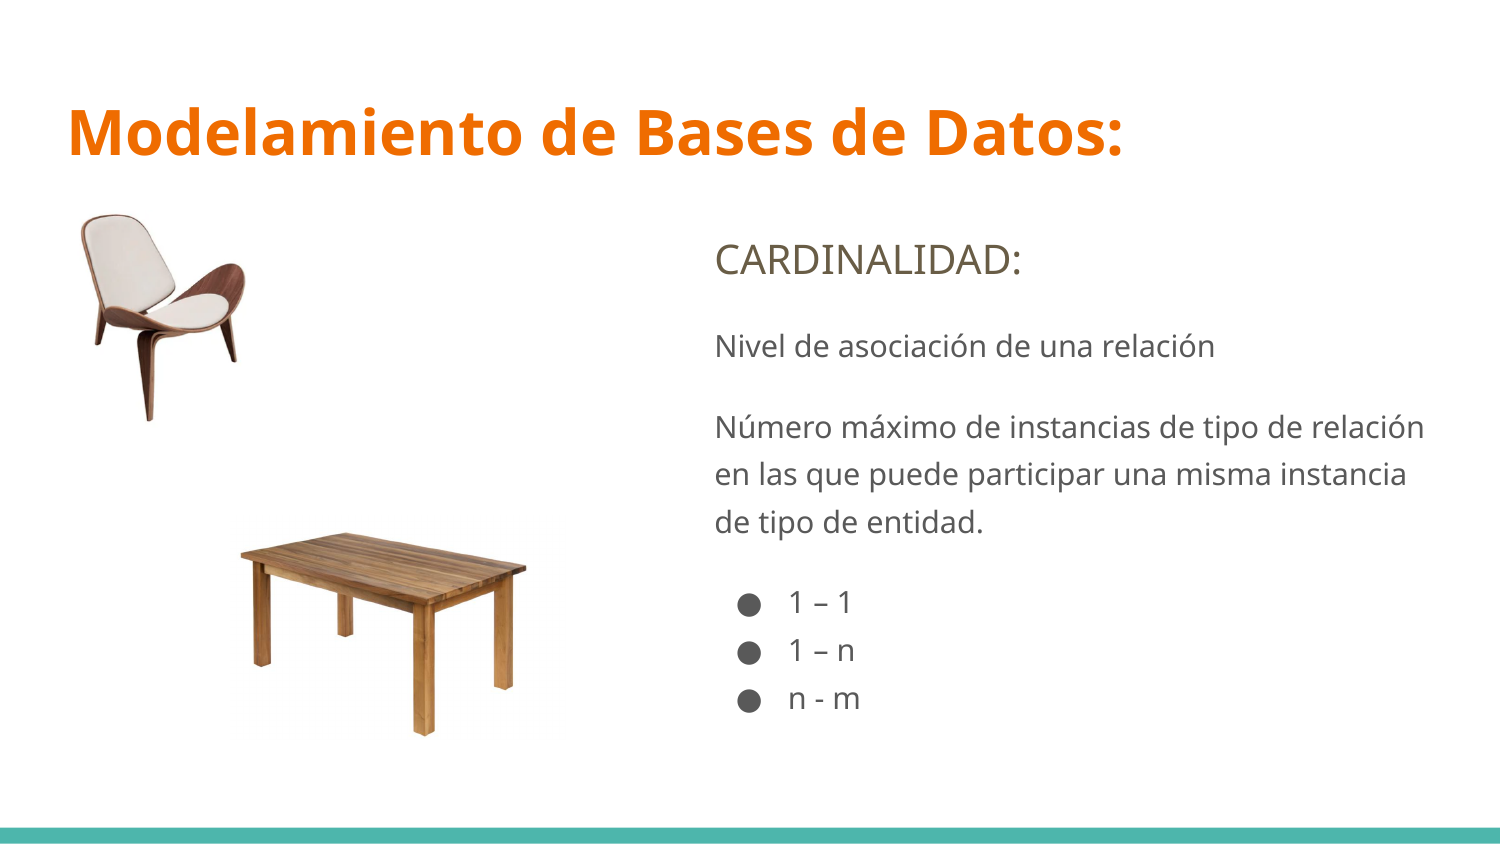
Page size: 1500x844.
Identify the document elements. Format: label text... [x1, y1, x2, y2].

picture [230, 515, 566, 740]
title Modelamiento de Bases de Datos: [51, 72, 1449, 189]
picture [51, 210, 272, 435]
list CARDINALIDAD: Nivel de asociación de una relación Número máximo de instancias de tipo de relación en las que puede participar una misma instancia de tipo de entidad. 1 – 1 1 – n n - m [699, 207, 1466, 740]
